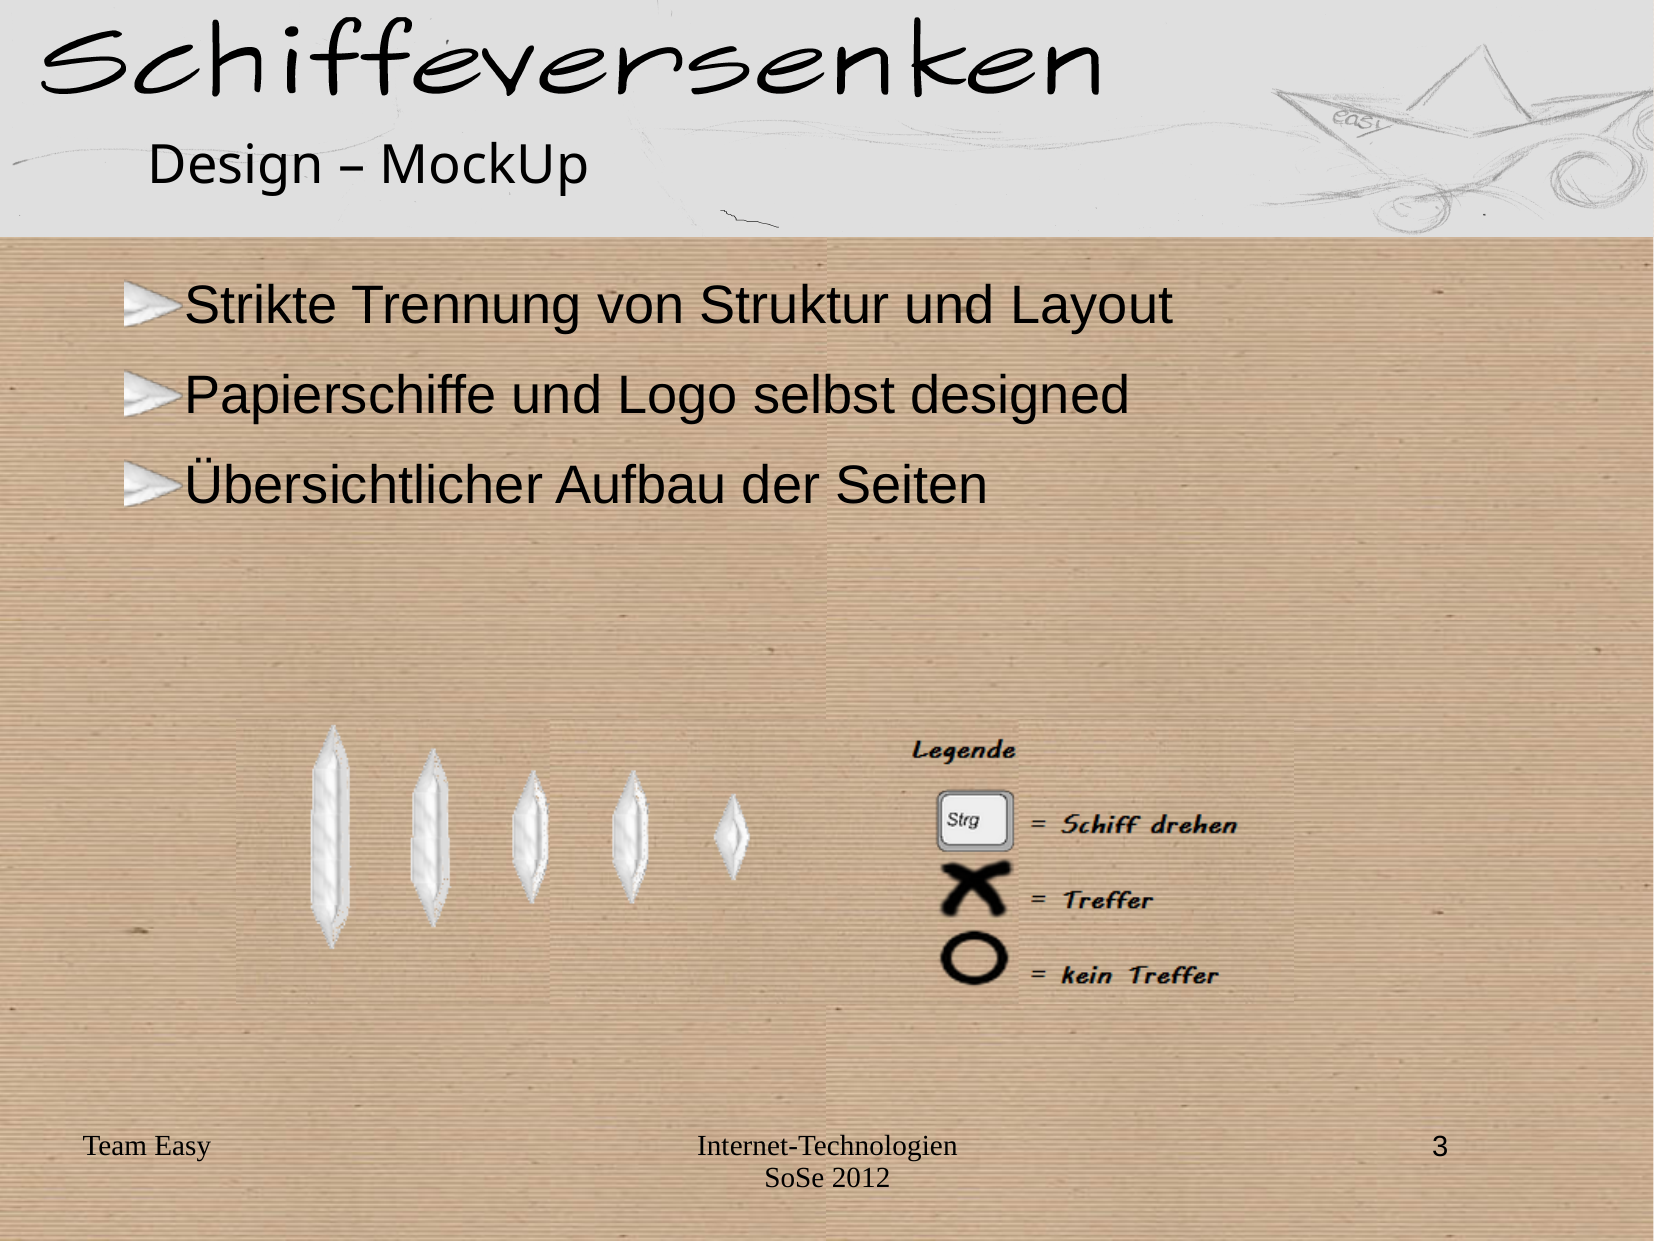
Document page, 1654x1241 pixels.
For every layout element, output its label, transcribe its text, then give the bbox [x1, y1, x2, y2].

title Design – MockUp [147, 59, 1093, 267]
picture [0, 0, 1654, 1241]
list Strikte Trennung von Struktur und Layout Papierschiffe und Logo selbst designed Übersichtlicher Aufbau der Seiten [106, 274, 1595, 1093]
